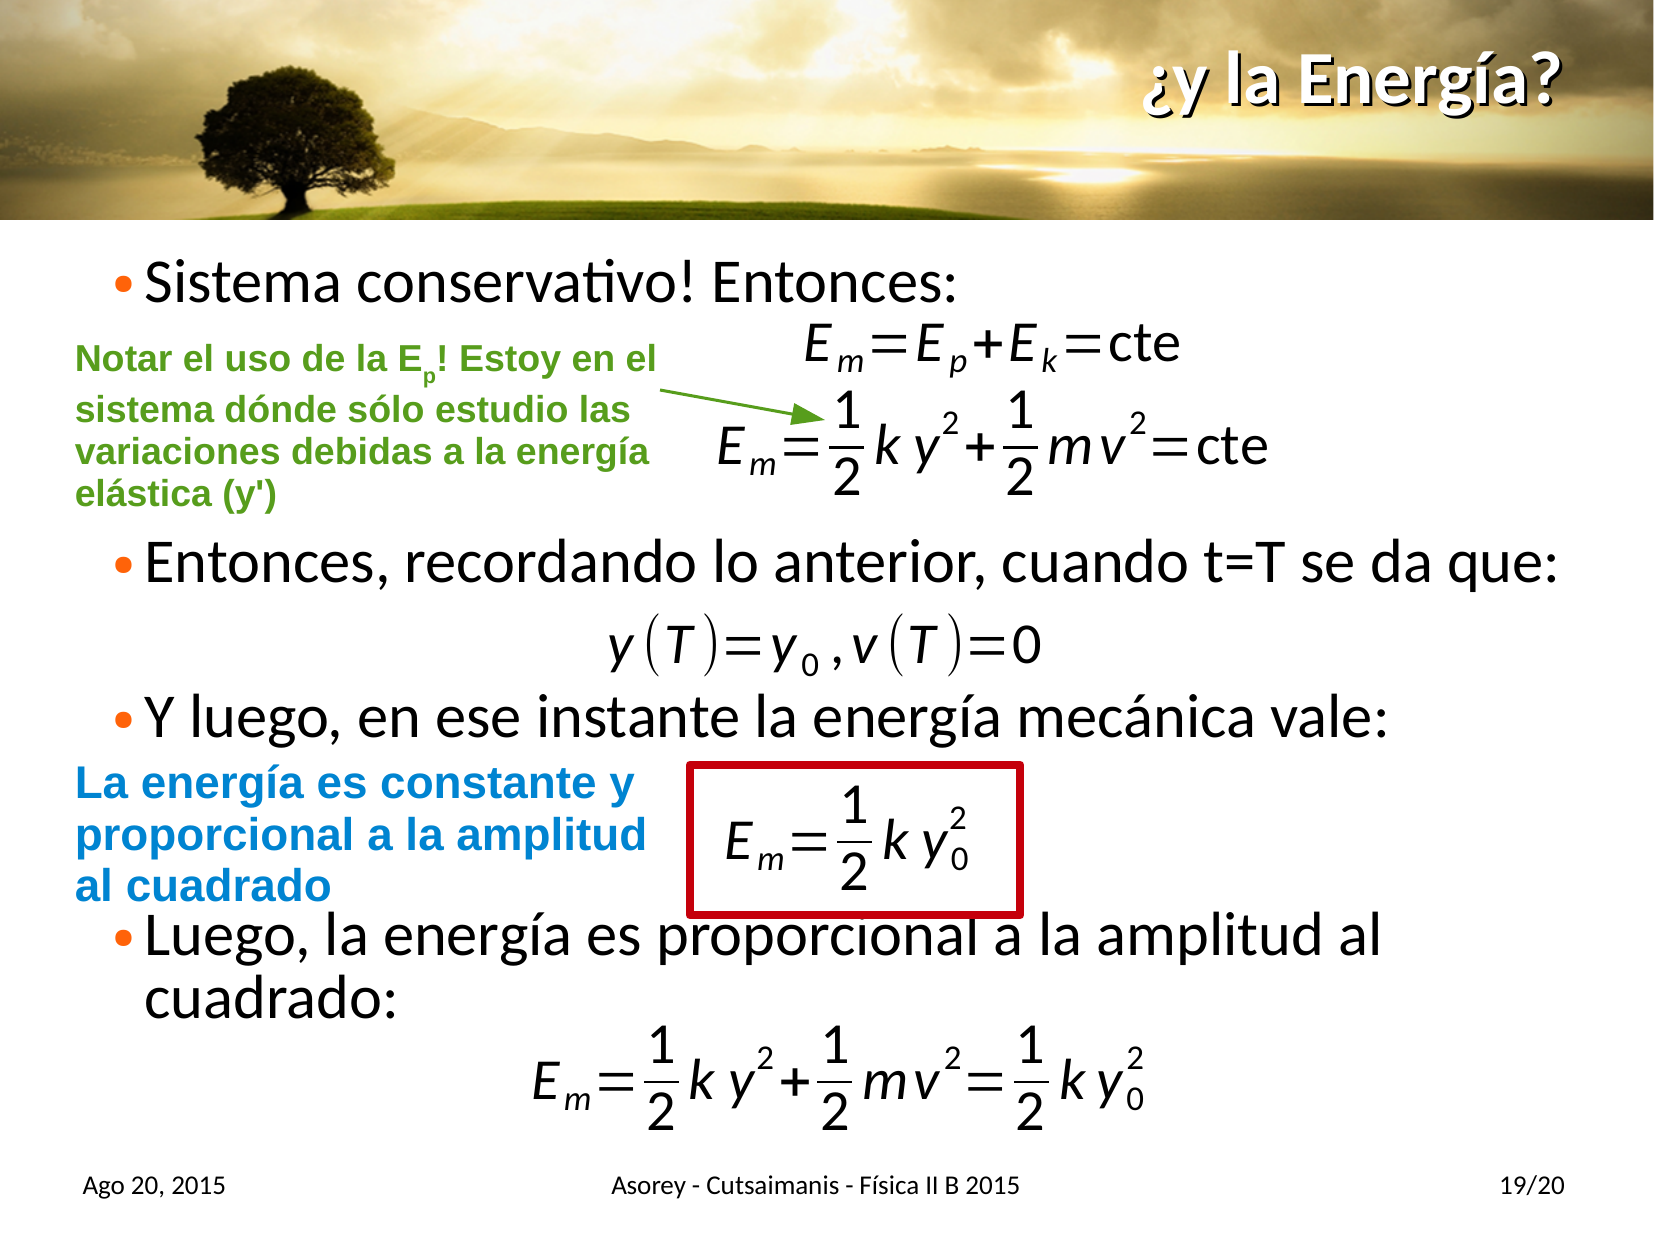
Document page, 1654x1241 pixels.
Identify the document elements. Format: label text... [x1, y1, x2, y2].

title ¿y la Energía? [75, 19, 1564, 151]
picture [0, 0, 1654, 220]
text_box Notar el uso de la Ep! Estoy en el sistema dónde sólo estudio las variaciones debidas a la energía elástica (y') [60, 330, 678, 522]
chart [600, 610, 1050, 685]
chart [525, 1020, 1152, 1146]
text_box La energía es constante y proporcional a la amplitud al cuadrado [60, 750, 678, 919]
chart [717, 780, 976, 906]
list Sistema conservativo! Entonces: Entonces, recordando lo anterior, cuando t=T se da que: Y luego, en ese instante la energía mecánica vale: Luego, la energía es proporcional a la amplitud al cuadrado: [82, 255, 1571, 1156]
chart [710, 318, 1276, 511]
